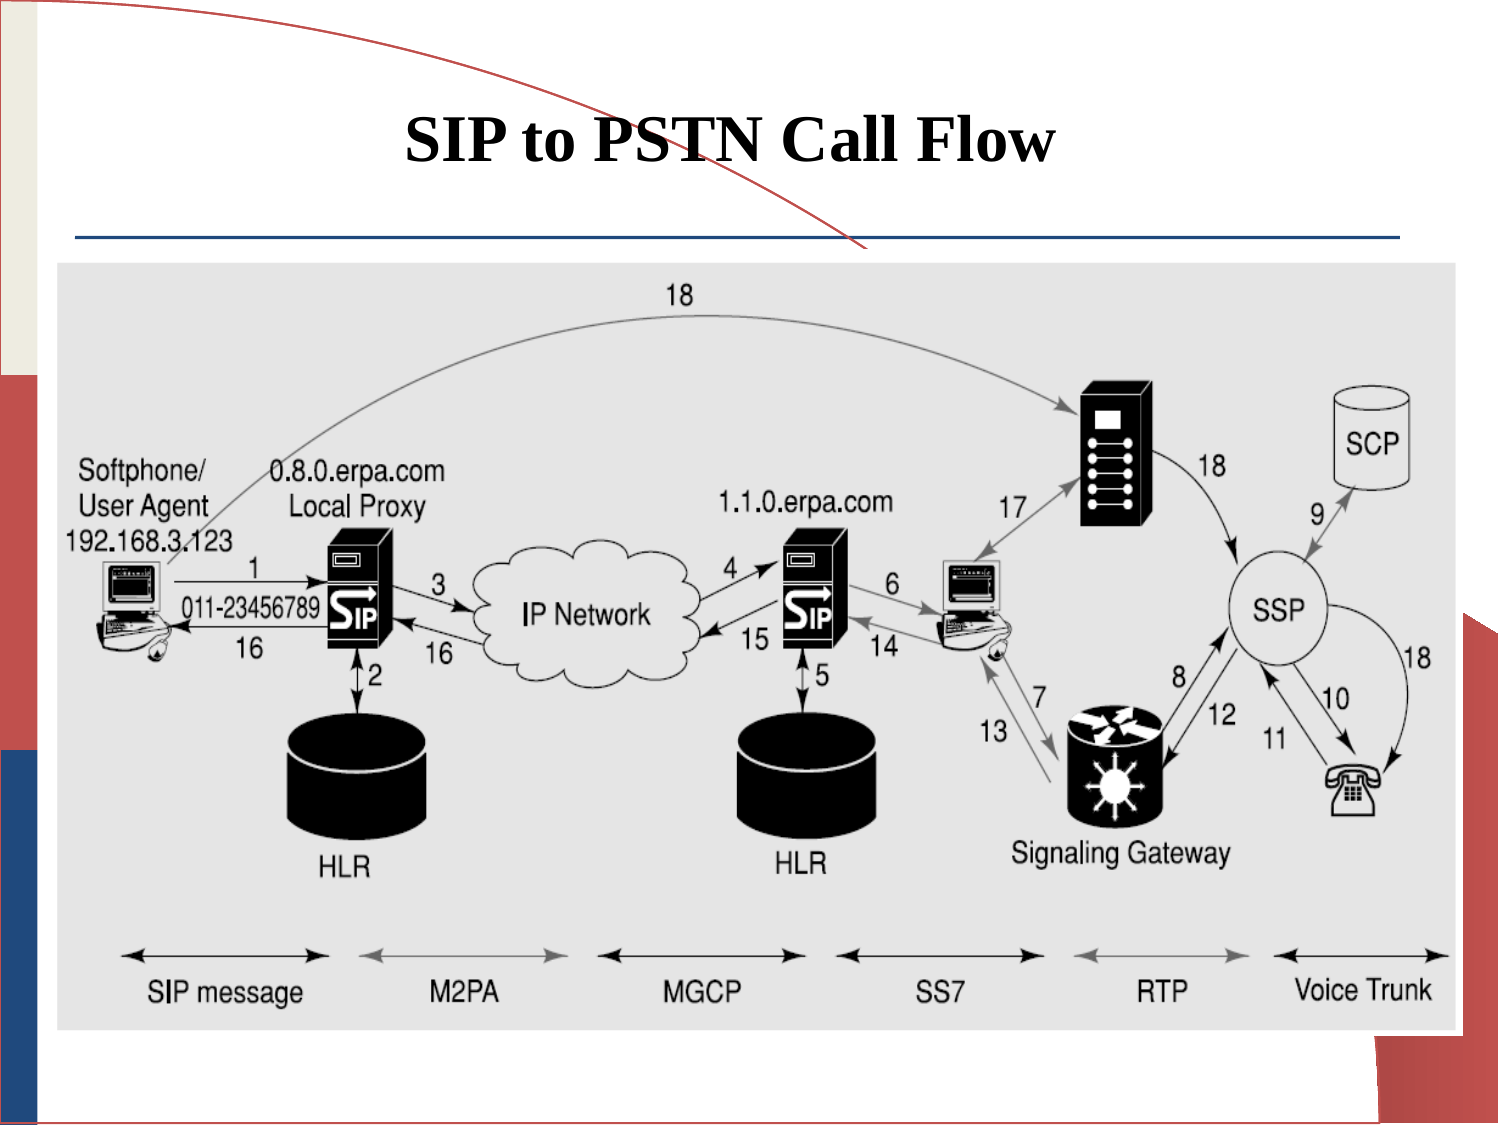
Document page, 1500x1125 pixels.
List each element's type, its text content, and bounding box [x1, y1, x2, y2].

text_box SIP to PSTN Call Flow [62, 87, 1400, 183]
picture [50, 249, 1463, 1036]
